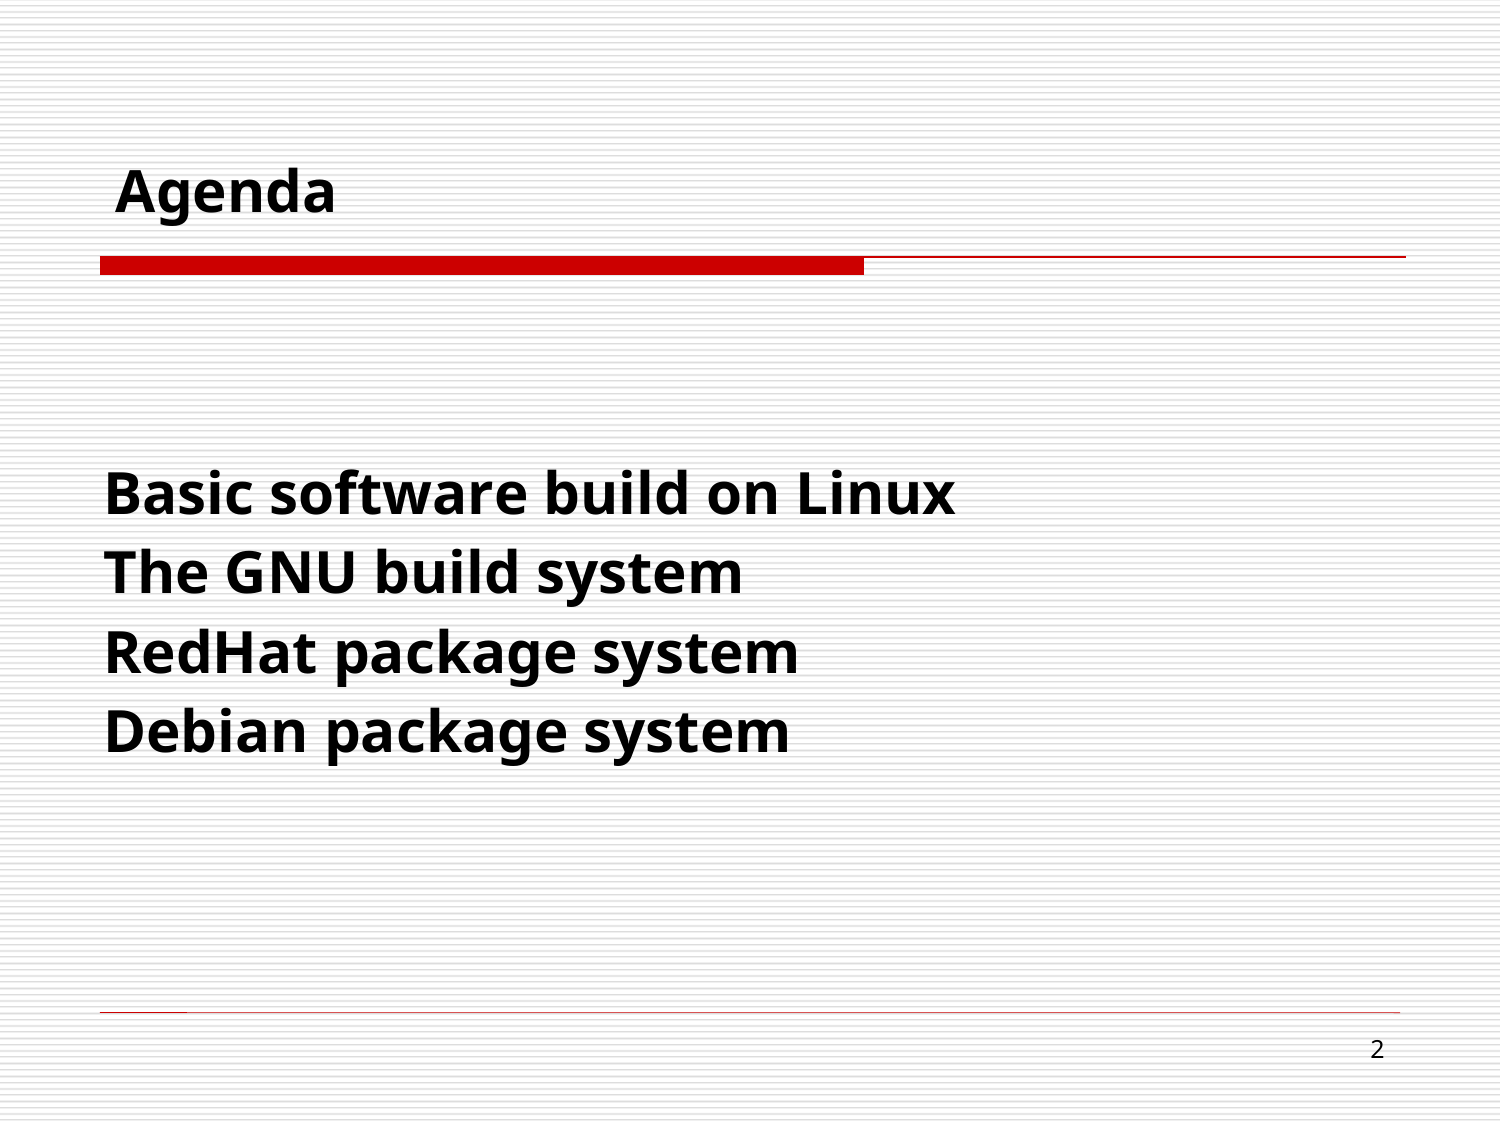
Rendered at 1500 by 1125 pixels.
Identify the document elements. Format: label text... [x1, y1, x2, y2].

picture [0, 0, 1500, 1125]
text_box Basic software build on Linux The GNU build system RedHat package system Debian package system [88, 344, 1364, 857]
title Agenda [100, 94, 1376, 238]
